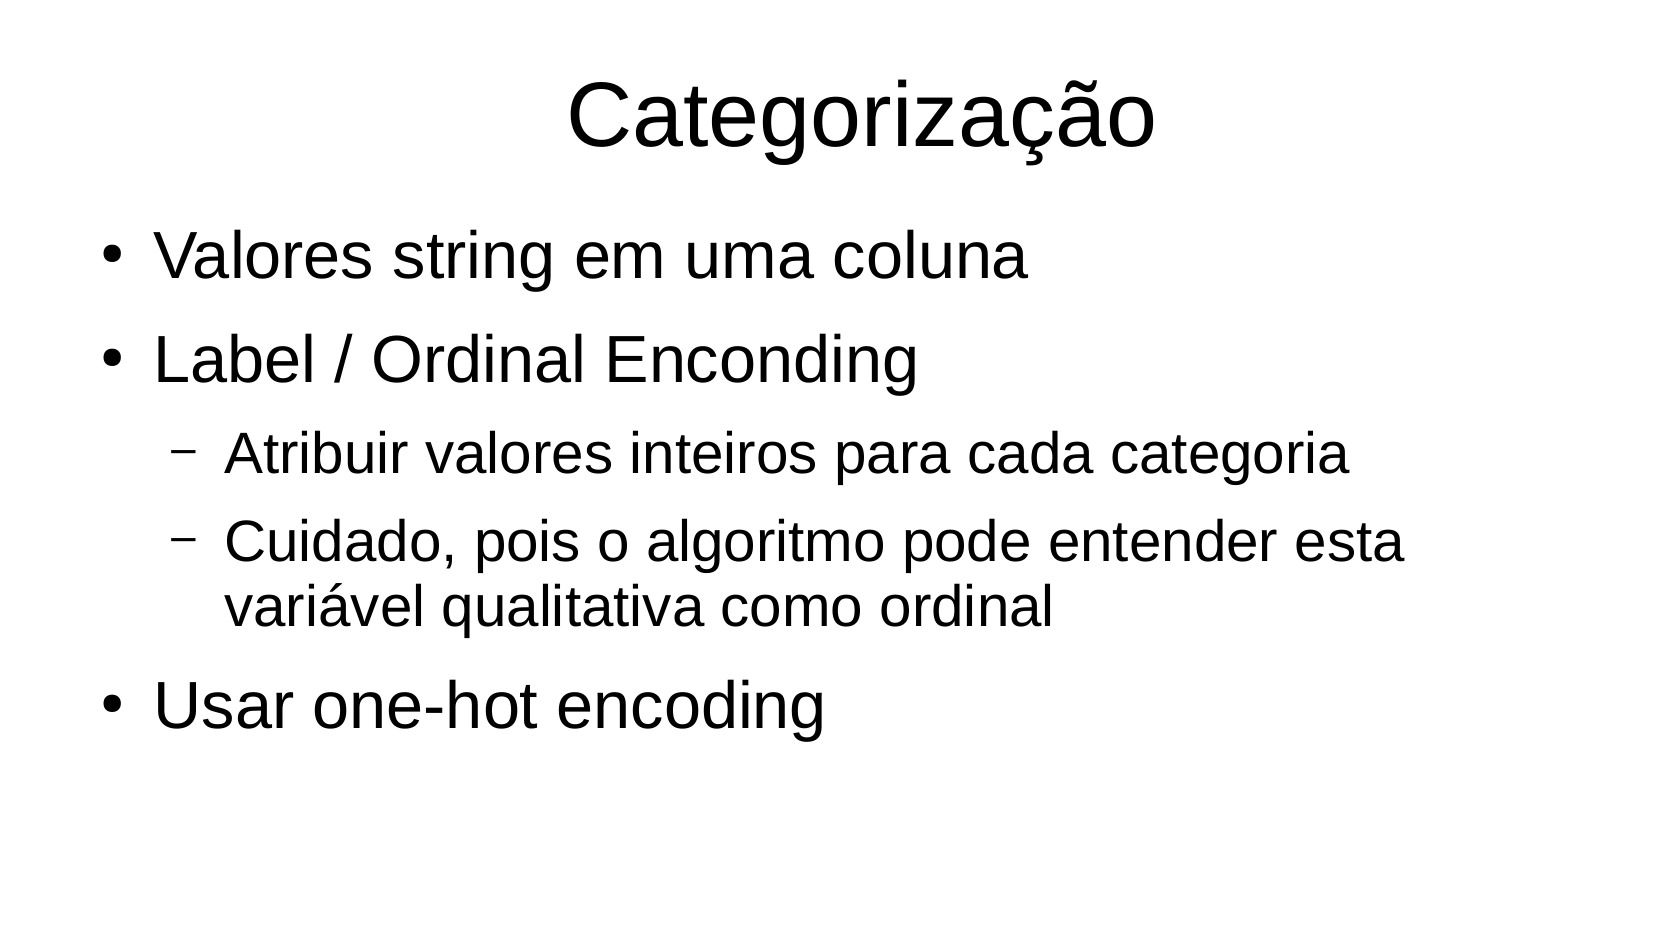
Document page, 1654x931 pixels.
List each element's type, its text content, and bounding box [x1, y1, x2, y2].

title Categorização [82, 37, 1571, 193]
list Valores string em uma coluna Label / Ordinal Enconding Atribuir valores inteiros para cada categoria Cuidado, pois o algoritmo pode entender esta variável qualitativa como ordinal Usar one-hot encoding [82, 217, 1571, 758]
